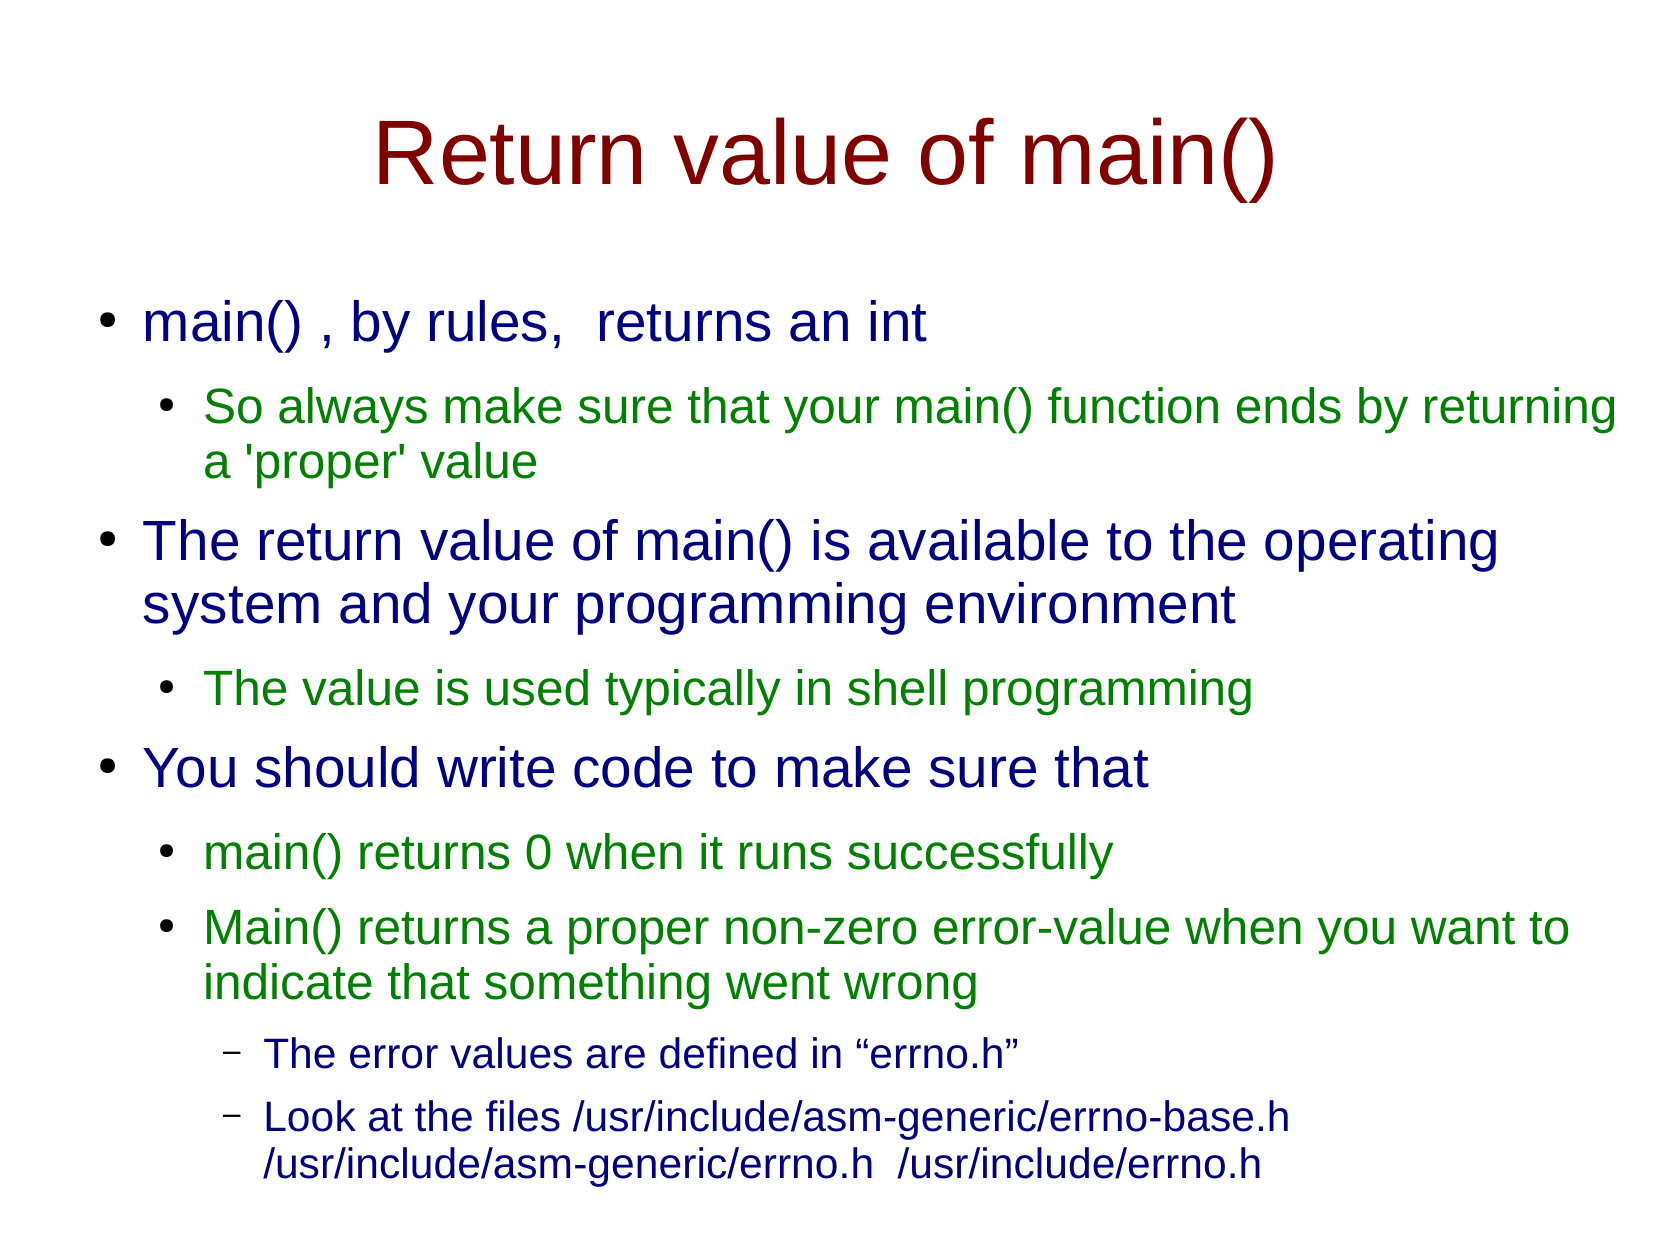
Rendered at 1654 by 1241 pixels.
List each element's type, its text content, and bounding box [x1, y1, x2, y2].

list main() , by rules, returns an int So always make sure that your main() function ends by returning a 'proper' value The return value of main() is available to the operating system and your programming environment The value is used typically in shell programming You should write code to make sure that main() returns 0 when it runs successfully Main() returns a proper non-zero error-value when you want to indicate that something went wrong The error values are defined in “errno.h” Look at the files /usr/include/asm-generic/errno-base.h /usr/include/asm-generic/errno.h /usr/include/errno.h [82, 290, 1619, 1193]
title Return value of main() [82, 49, 1571, 257]
